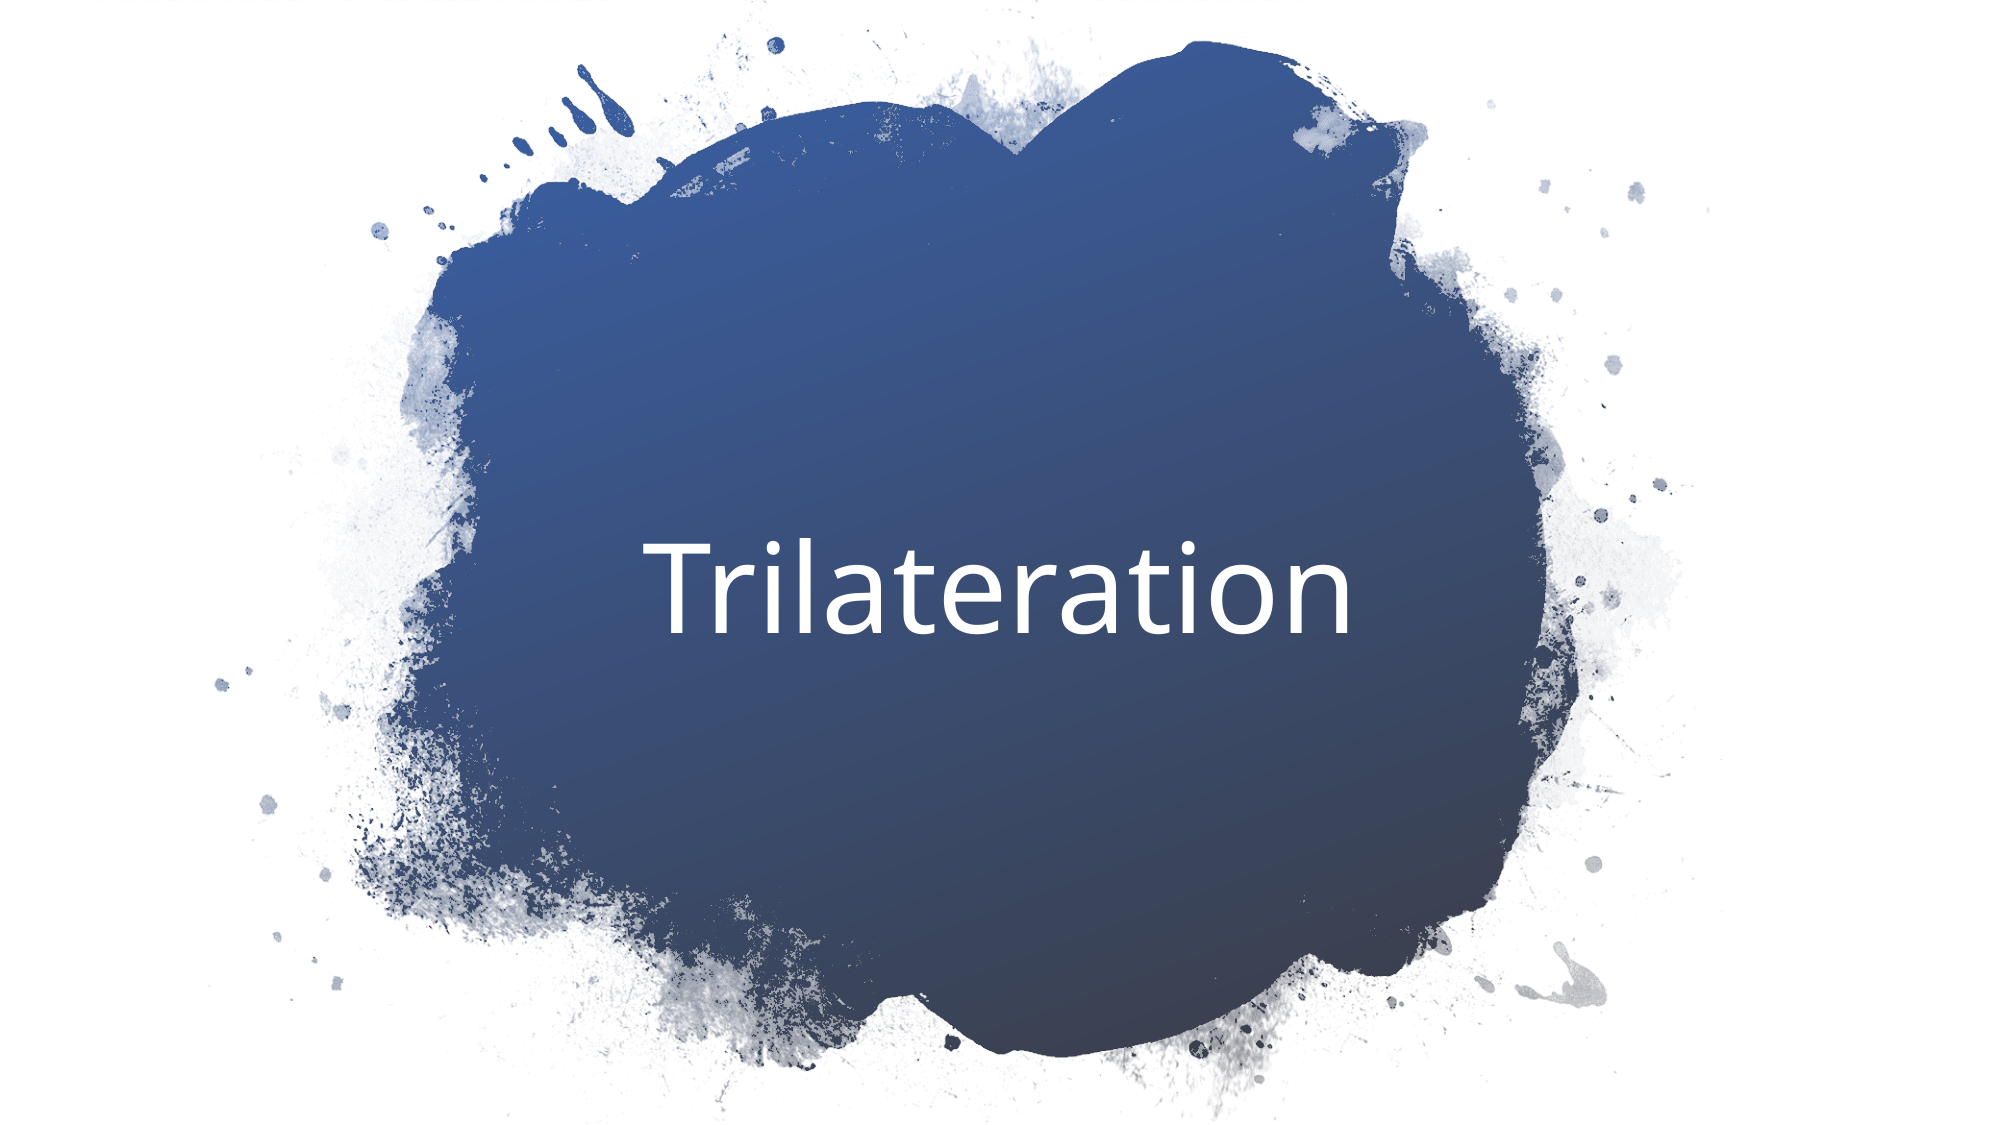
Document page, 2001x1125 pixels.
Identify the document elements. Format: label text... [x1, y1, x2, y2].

title Trilateration [499, 335, 1502, 669]
picture [0, 0, 2000, 1125]
